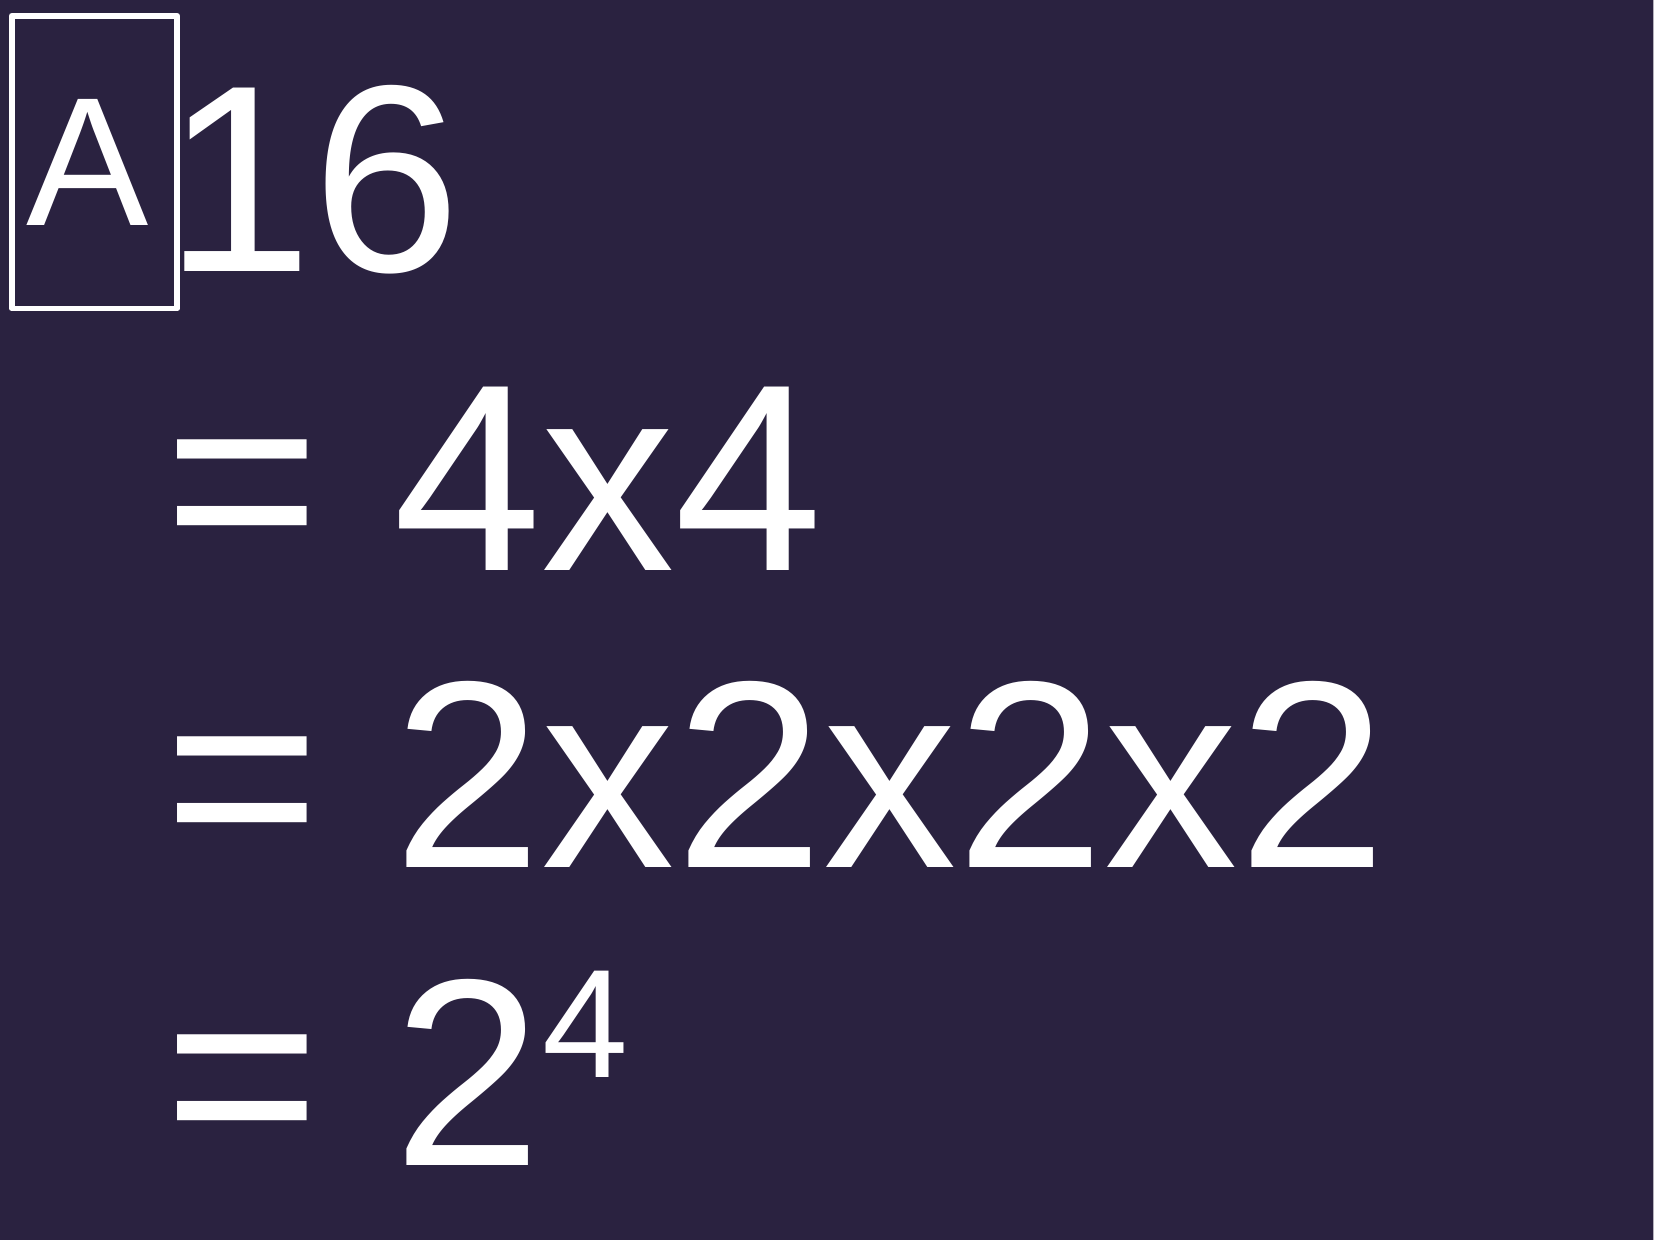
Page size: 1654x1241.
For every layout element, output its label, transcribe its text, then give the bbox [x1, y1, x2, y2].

title 16 = 4x4 = 2x2x2x2 = 24 [164, 30, 1654, 1223]
text_box A [11, 15, 178, 309]
